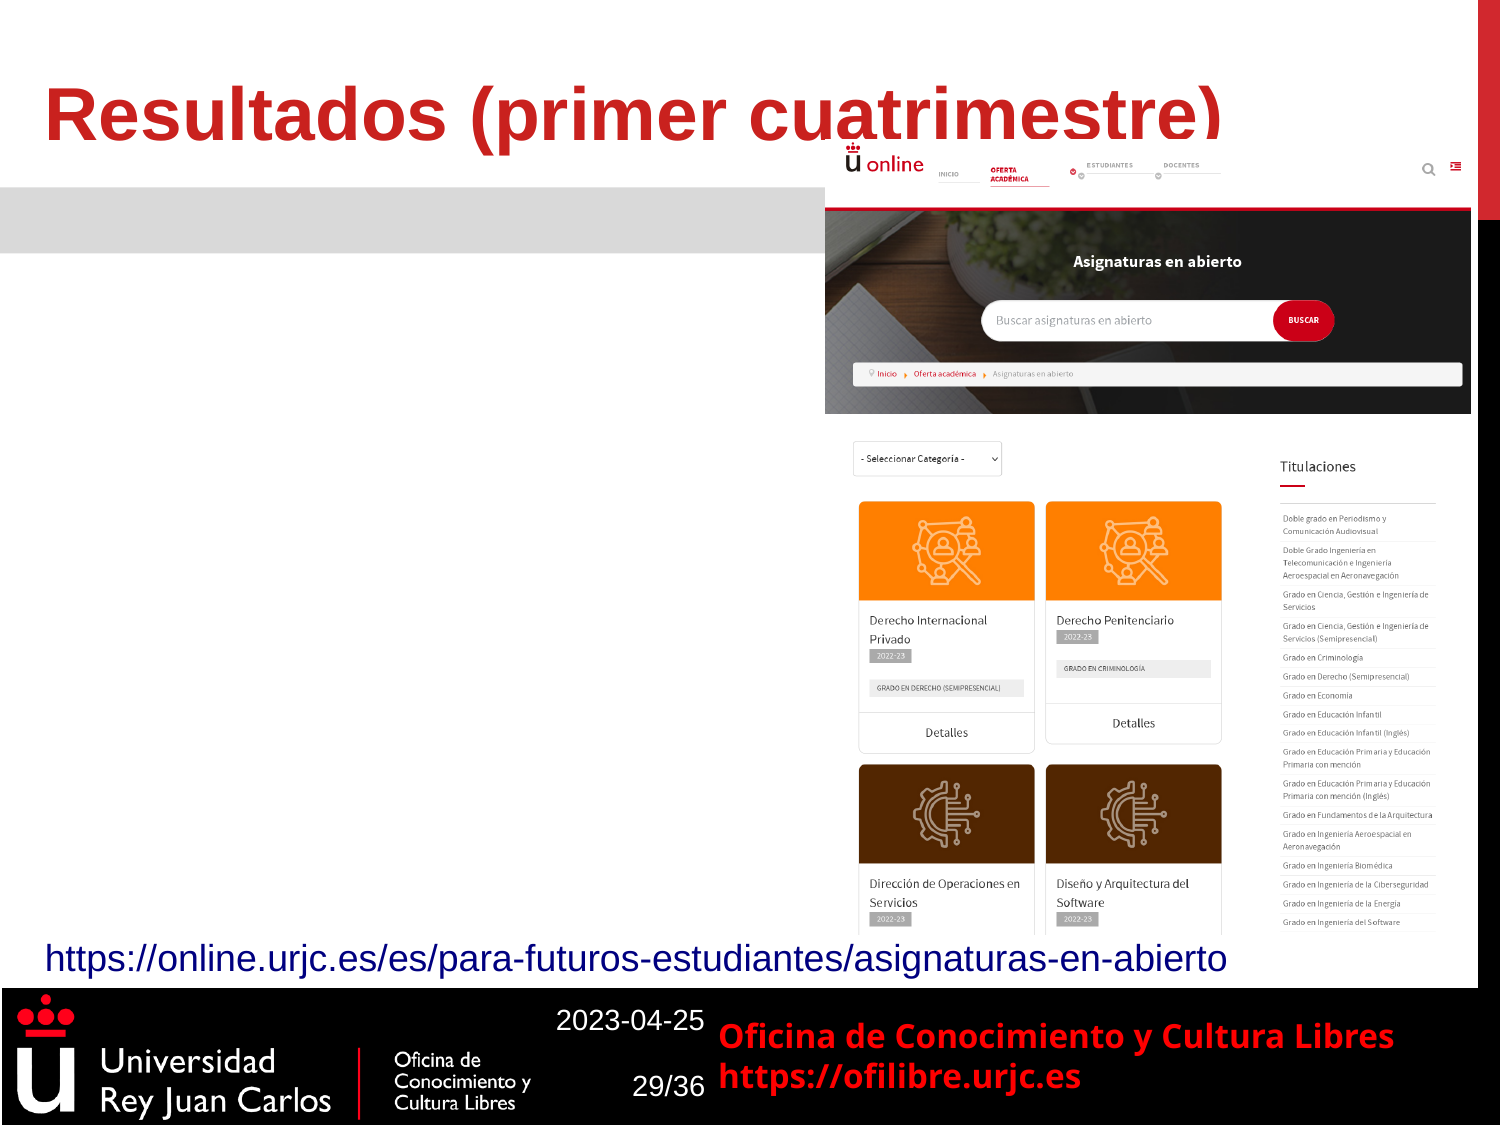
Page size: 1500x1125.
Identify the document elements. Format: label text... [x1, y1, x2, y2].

picture [17, 994, 531, 1120]
text_box https://online.urjc.es/es/para-futuros-estudiantes/asignaturas-en-abierto [30, 930, 1244, 987]
text_box Resultados (primer cuatrimestre) [30, 64, 1306, 248]
title [75, 7, 1425, 139]
picture [825, 139, 1471, 935]
